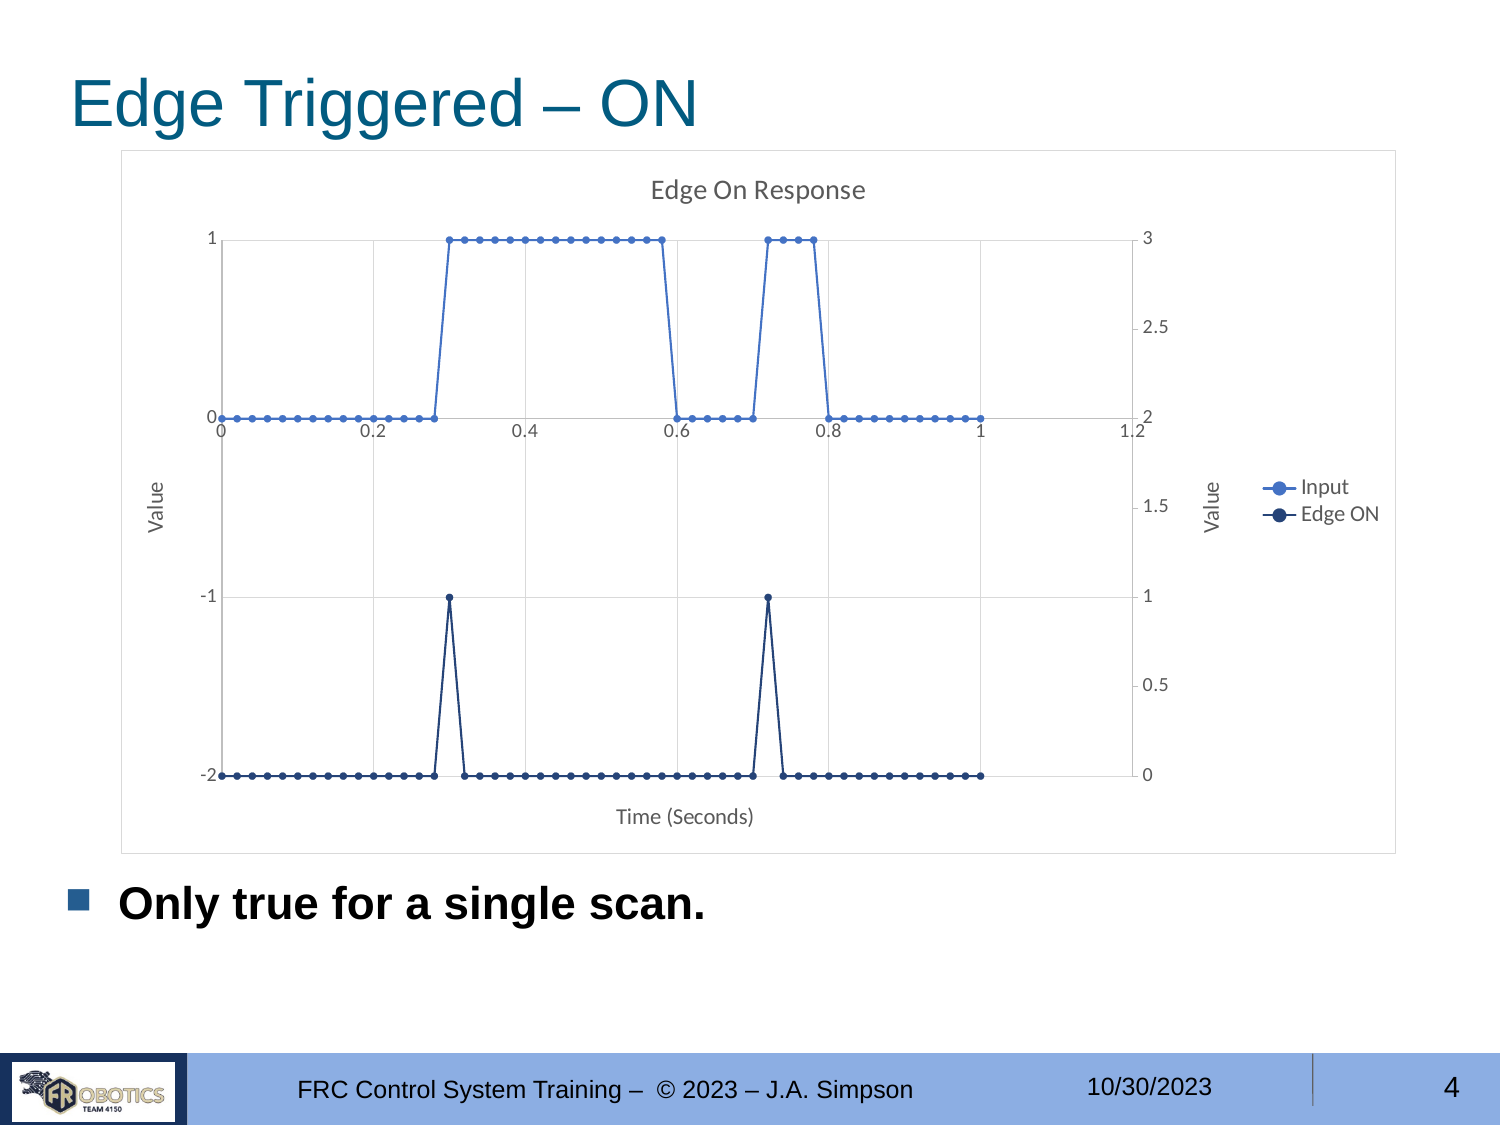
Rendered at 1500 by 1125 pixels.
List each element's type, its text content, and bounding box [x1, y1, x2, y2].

picture [120, 150, 1396, 854]
footer FRC Control System Training – © 2023 – J.A. Simpson [225, 1074, 988, 1103]
slide_number <number> [1337, 1072, 1475, 1100]
picture [12, 1062, 175, 1122]
slide_number 10/30/2023 [1012, 1071, 1288, 1100]
list Only true for a single scan. [55, 866, 1340, 989]
title Edge Triggered – ON [55, 52, 1443, 148]
